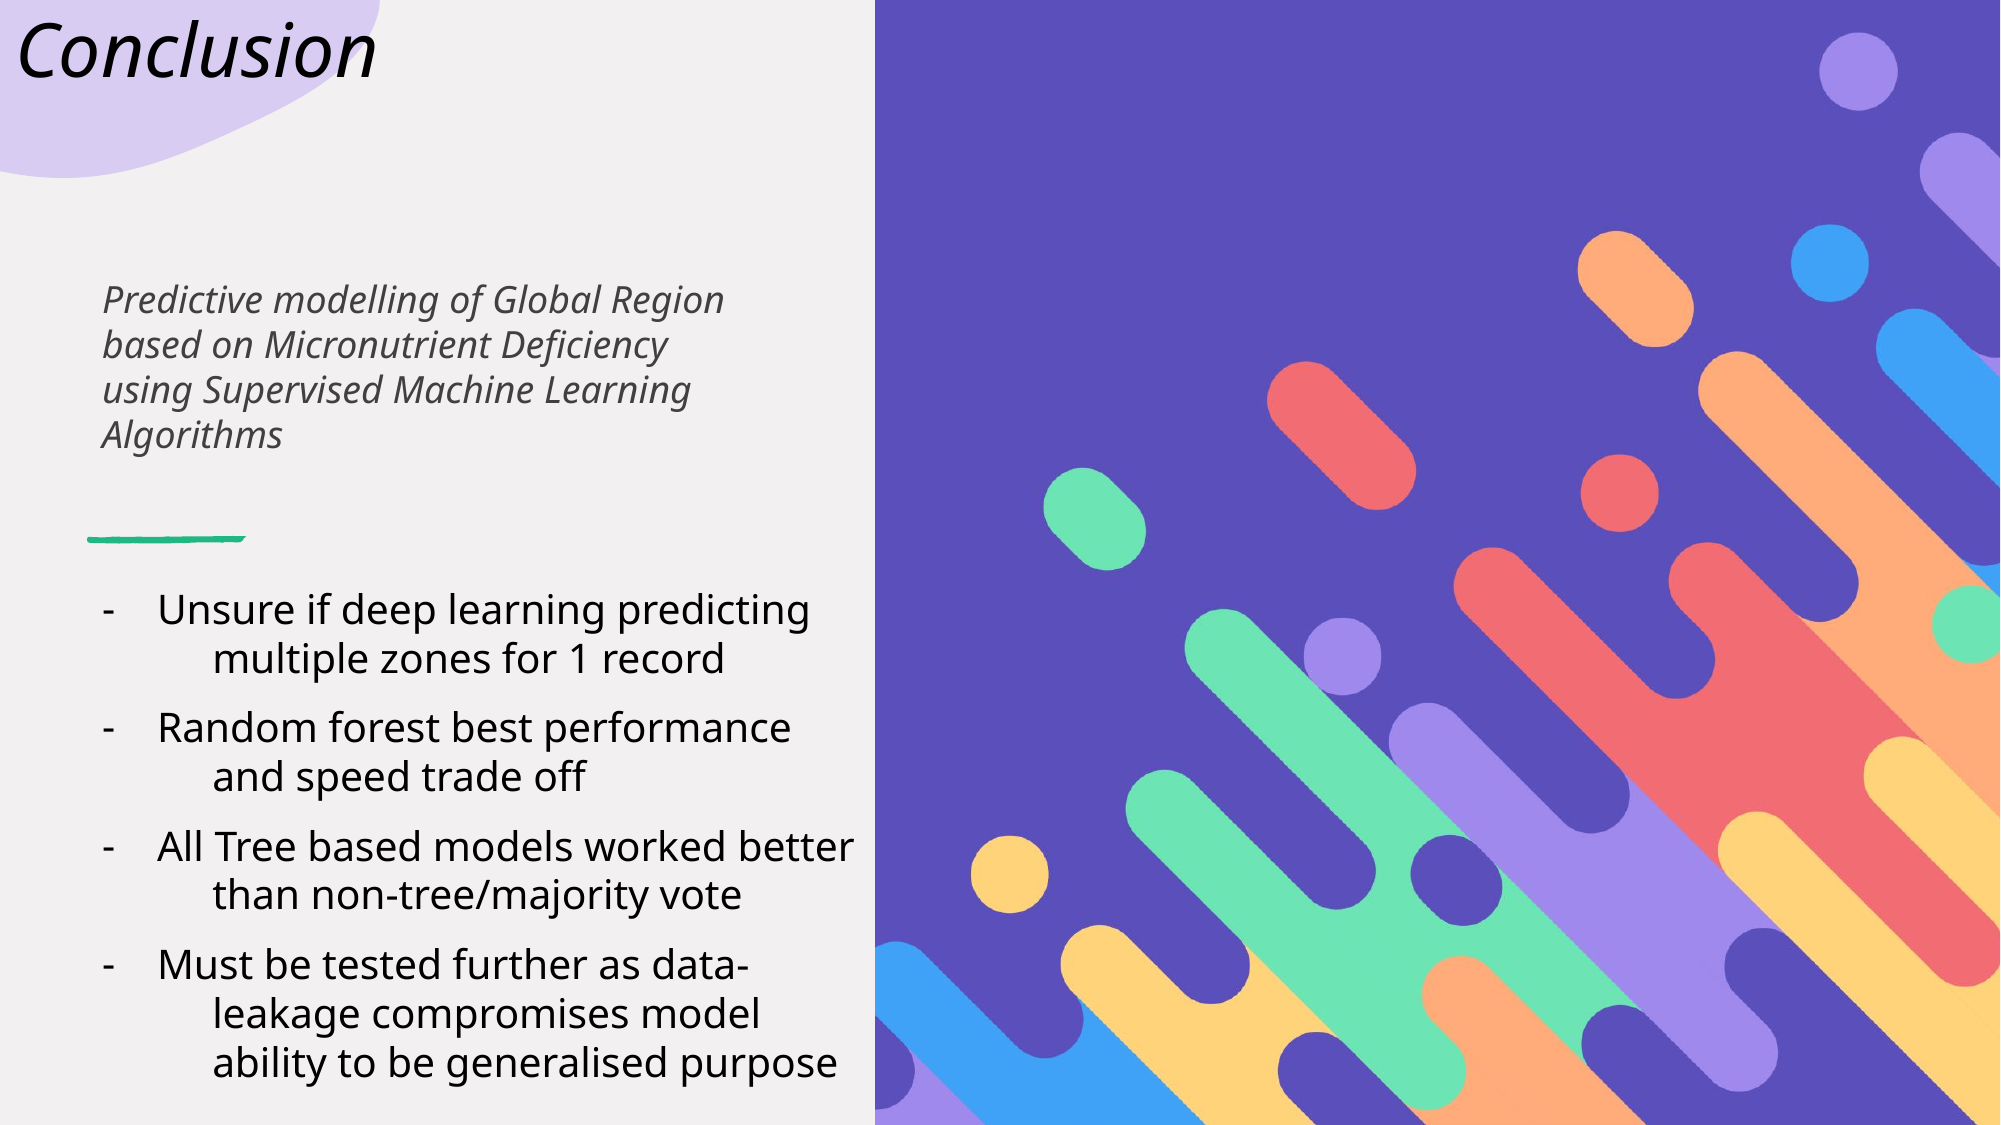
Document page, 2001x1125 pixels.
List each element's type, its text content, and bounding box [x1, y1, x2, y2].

picture [875, 0, 2000, 1125]
subtitle Unsure if deep learning predicting multiple zones for 1 record Random forest best performance and speed trade off All Tree based models worked better than non-tree/majority vote Must be tested further as data-leakage compromises model ability to be generalised purpose [86, 575, 875, 1125]
title Predictive modelling of Global Region based on Micronutrient Deficiency using Supervised Machine Learning Algorithms [86, 145, 762, 509]
text_box Conclusion [0, 0, 1654, 101]
